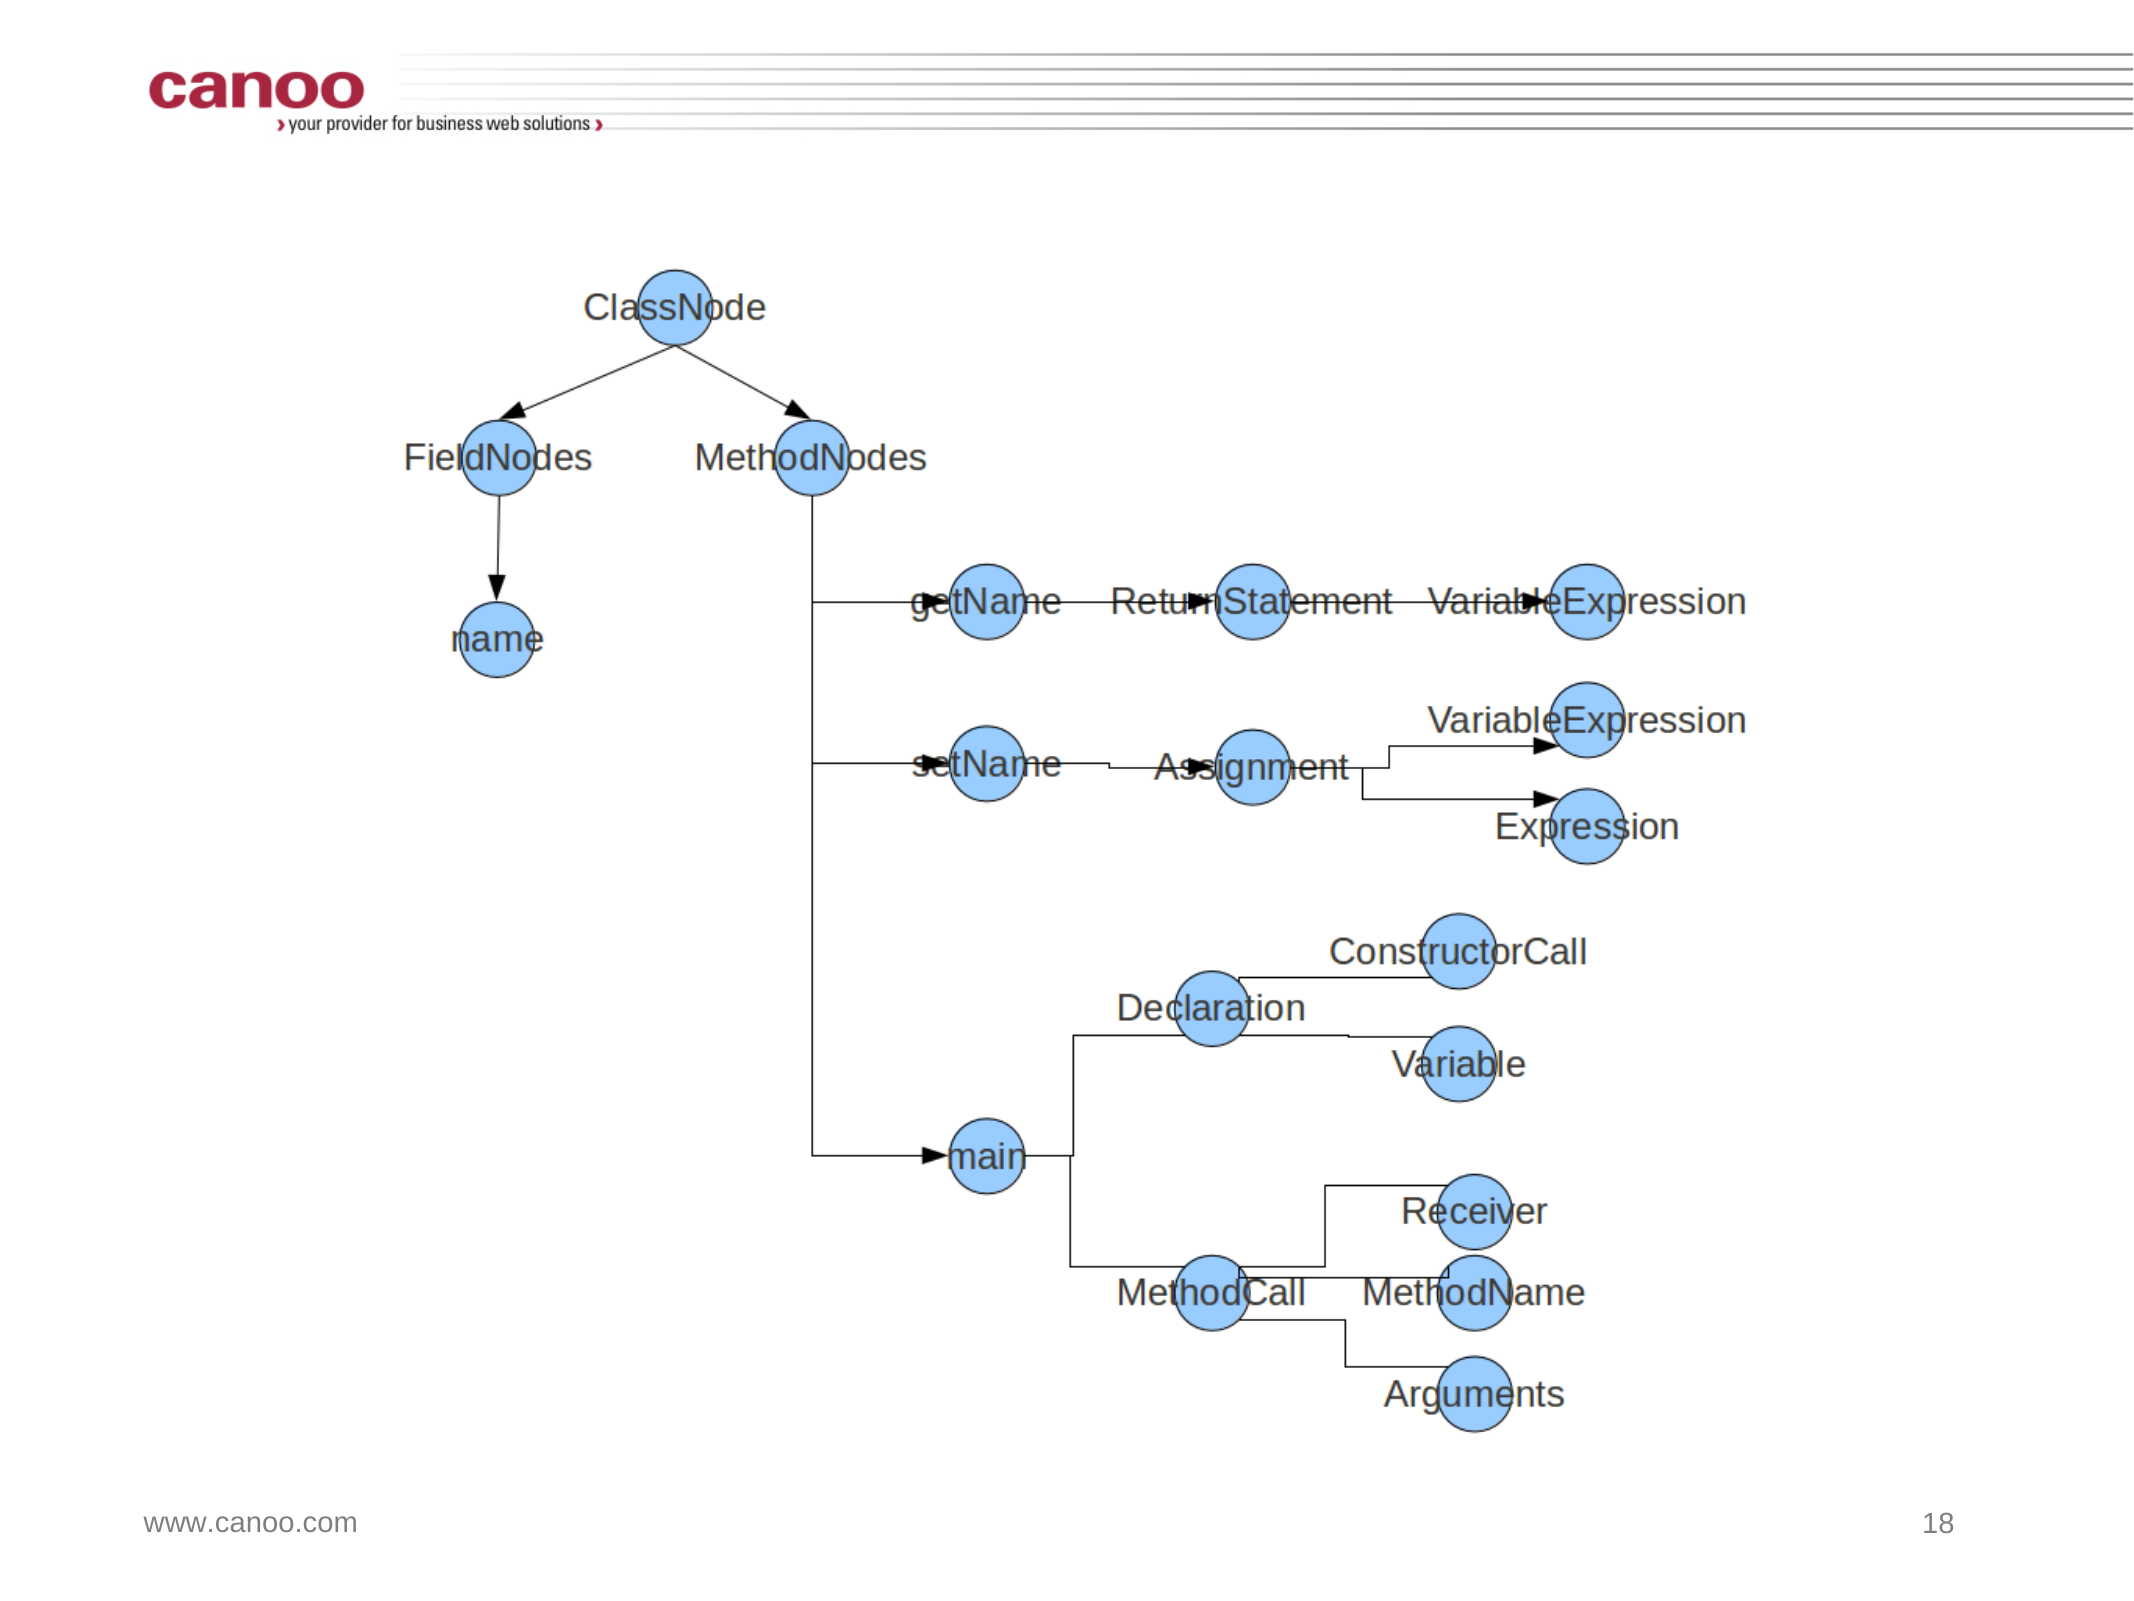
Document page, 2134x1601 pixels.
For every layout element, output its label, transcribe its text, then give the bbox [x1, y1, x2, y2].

picture [0, 21, 2134, 1443]
text_box <number> [1912, 1496, 1965, 1547]
